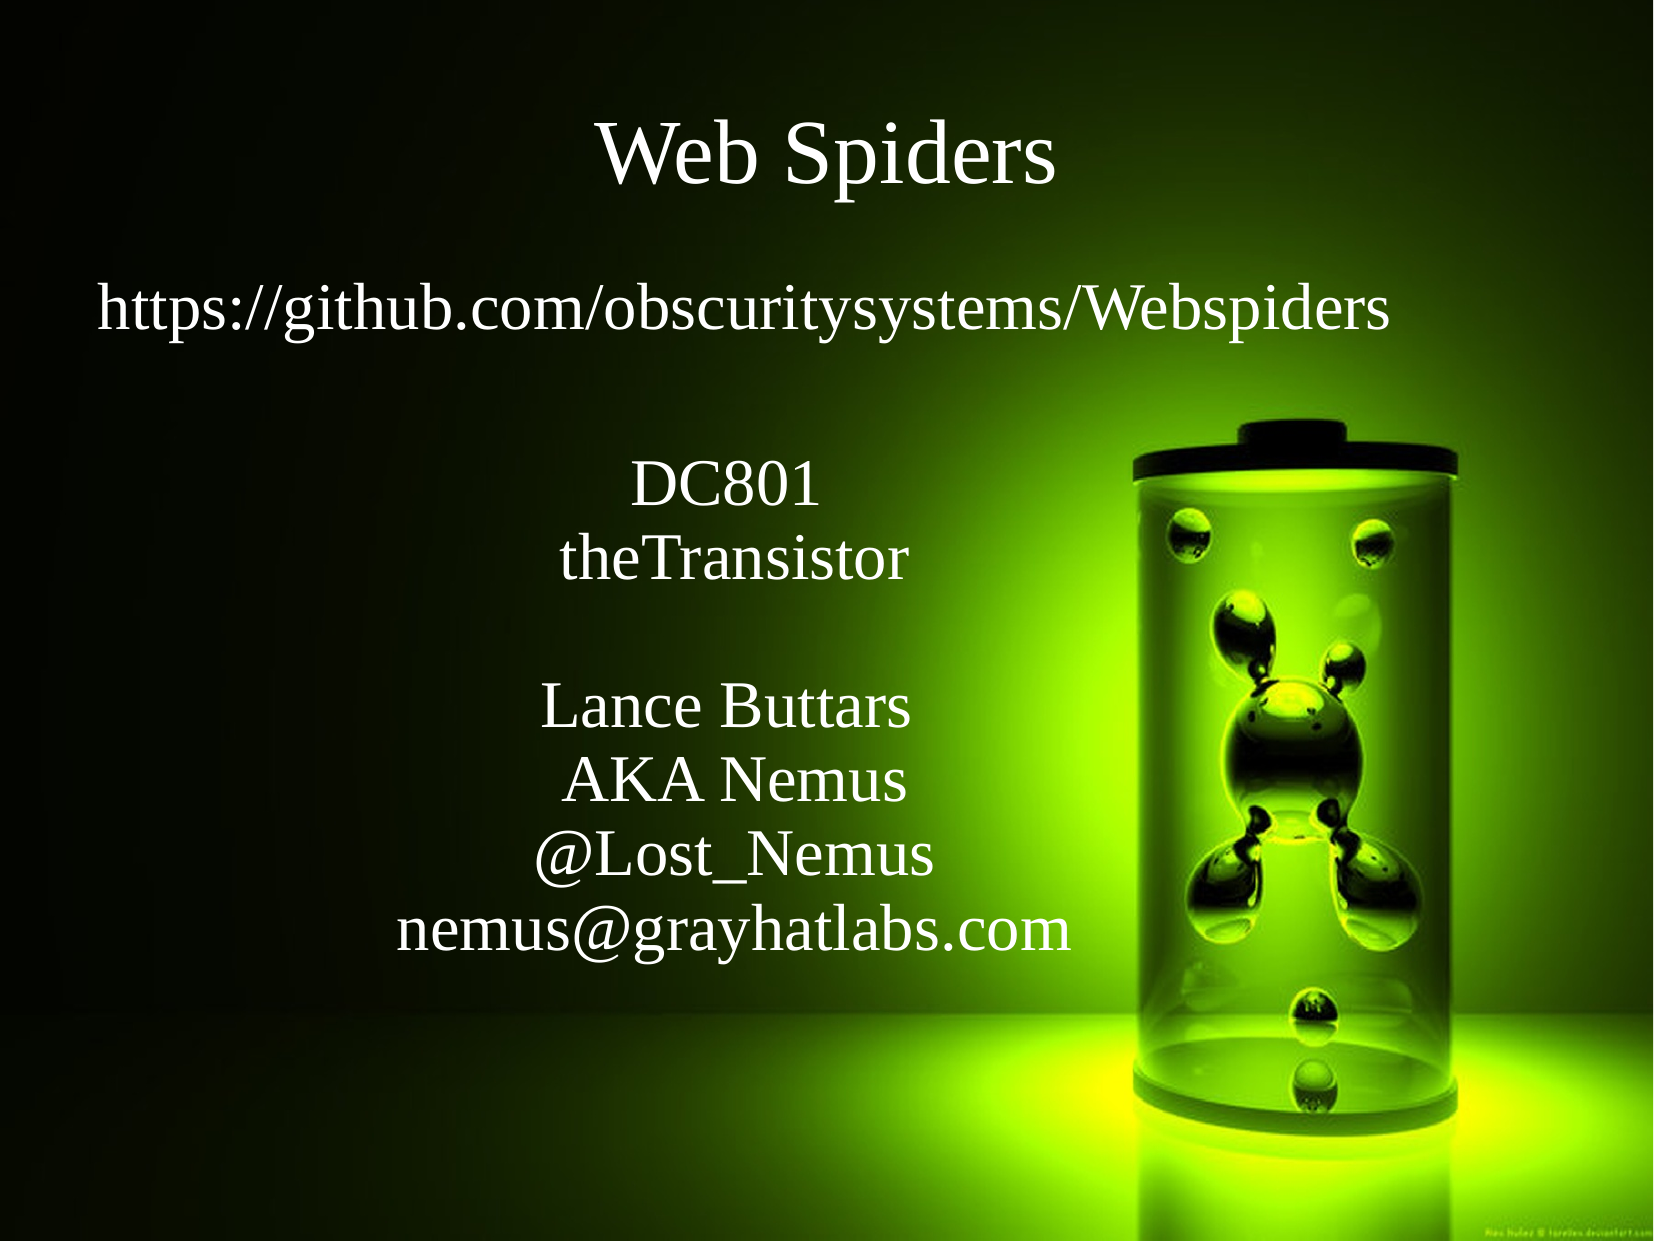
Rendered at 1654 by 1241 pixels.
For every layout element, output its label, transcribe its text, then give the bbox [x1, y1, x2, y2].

title Web Spiders [82, 49, 1571, 257]
subtitle DC801 theTransistor Lance Buttars AKA Nemus @Lost_Nemus nemus@grayhatlabs.com [90, 345, 1381, 1066]
picture [0, 0, 1654, 1241]
text_box https://github.com/obscuritysystems/Webspiders [0, 270, 1516, 345]
